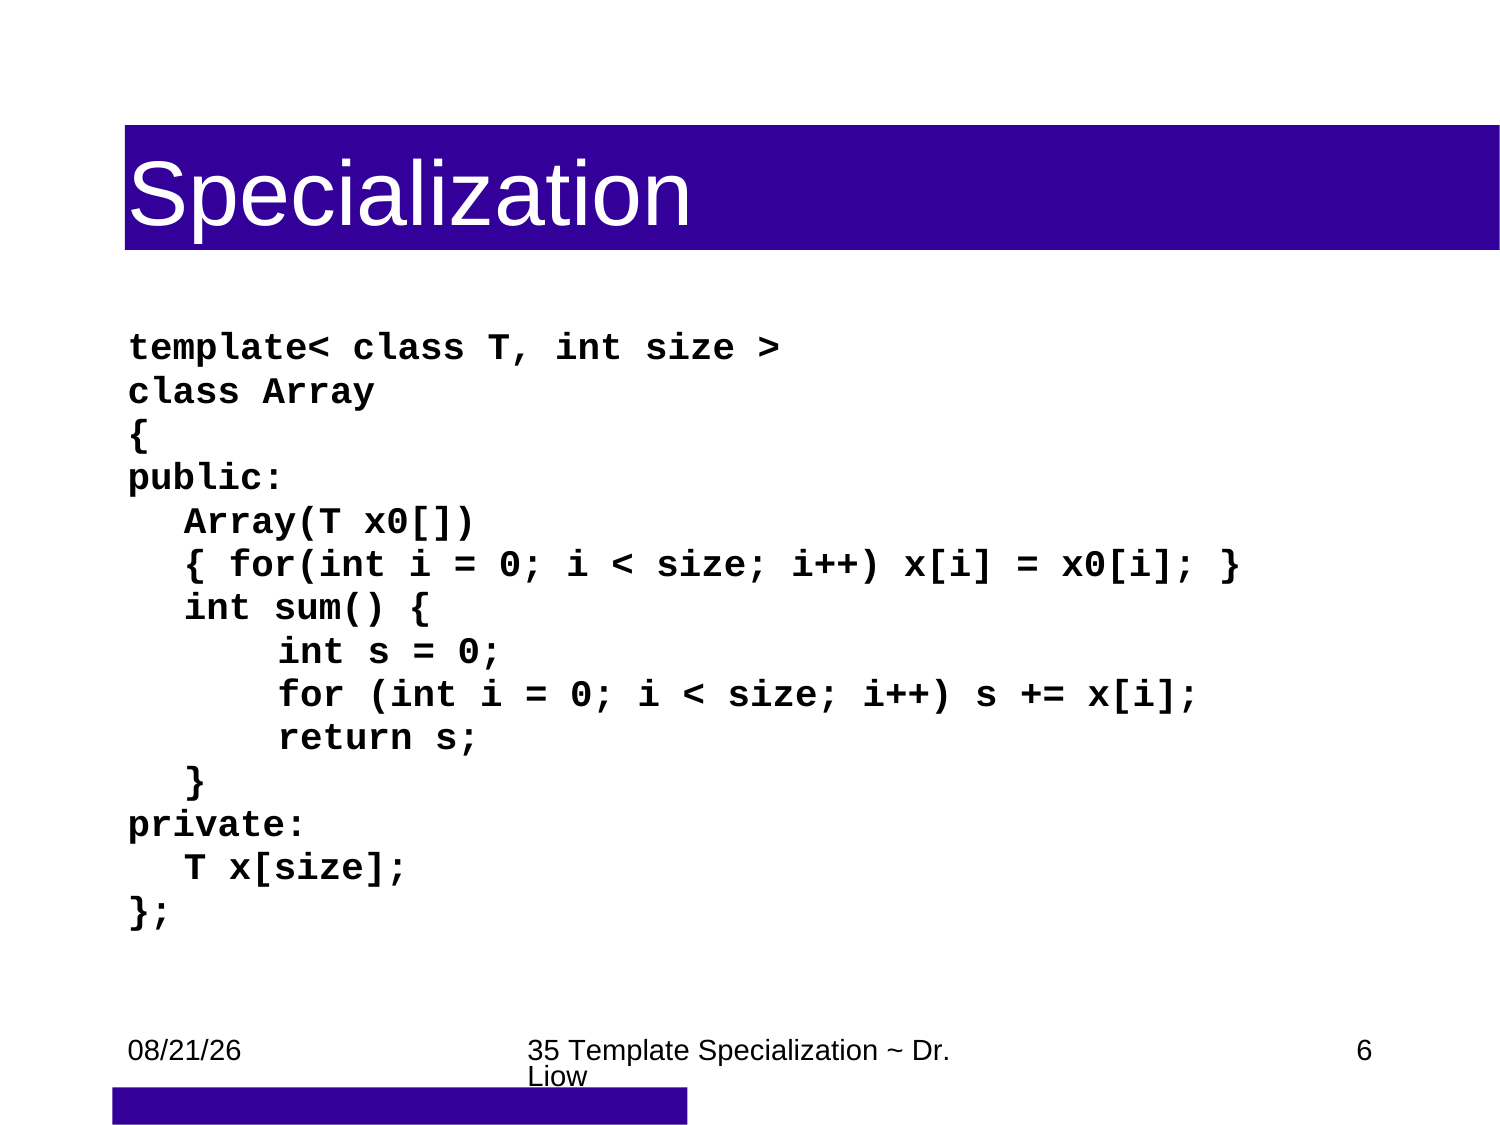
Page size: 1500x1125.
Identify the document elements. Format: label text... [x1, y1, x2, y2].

title Specialization [112, 99, 1388, 288]
list template< class T, int size > class Array { public: Array(T x0[]) { for(int i = 0; i < size; i++) x[i] = x0[i]; } int sum() { int s = 0; for (int i = 0; i < size; i++) s += x[i]; return s; } private: T x[size]; }; [112, 324, 1388, 1001]
